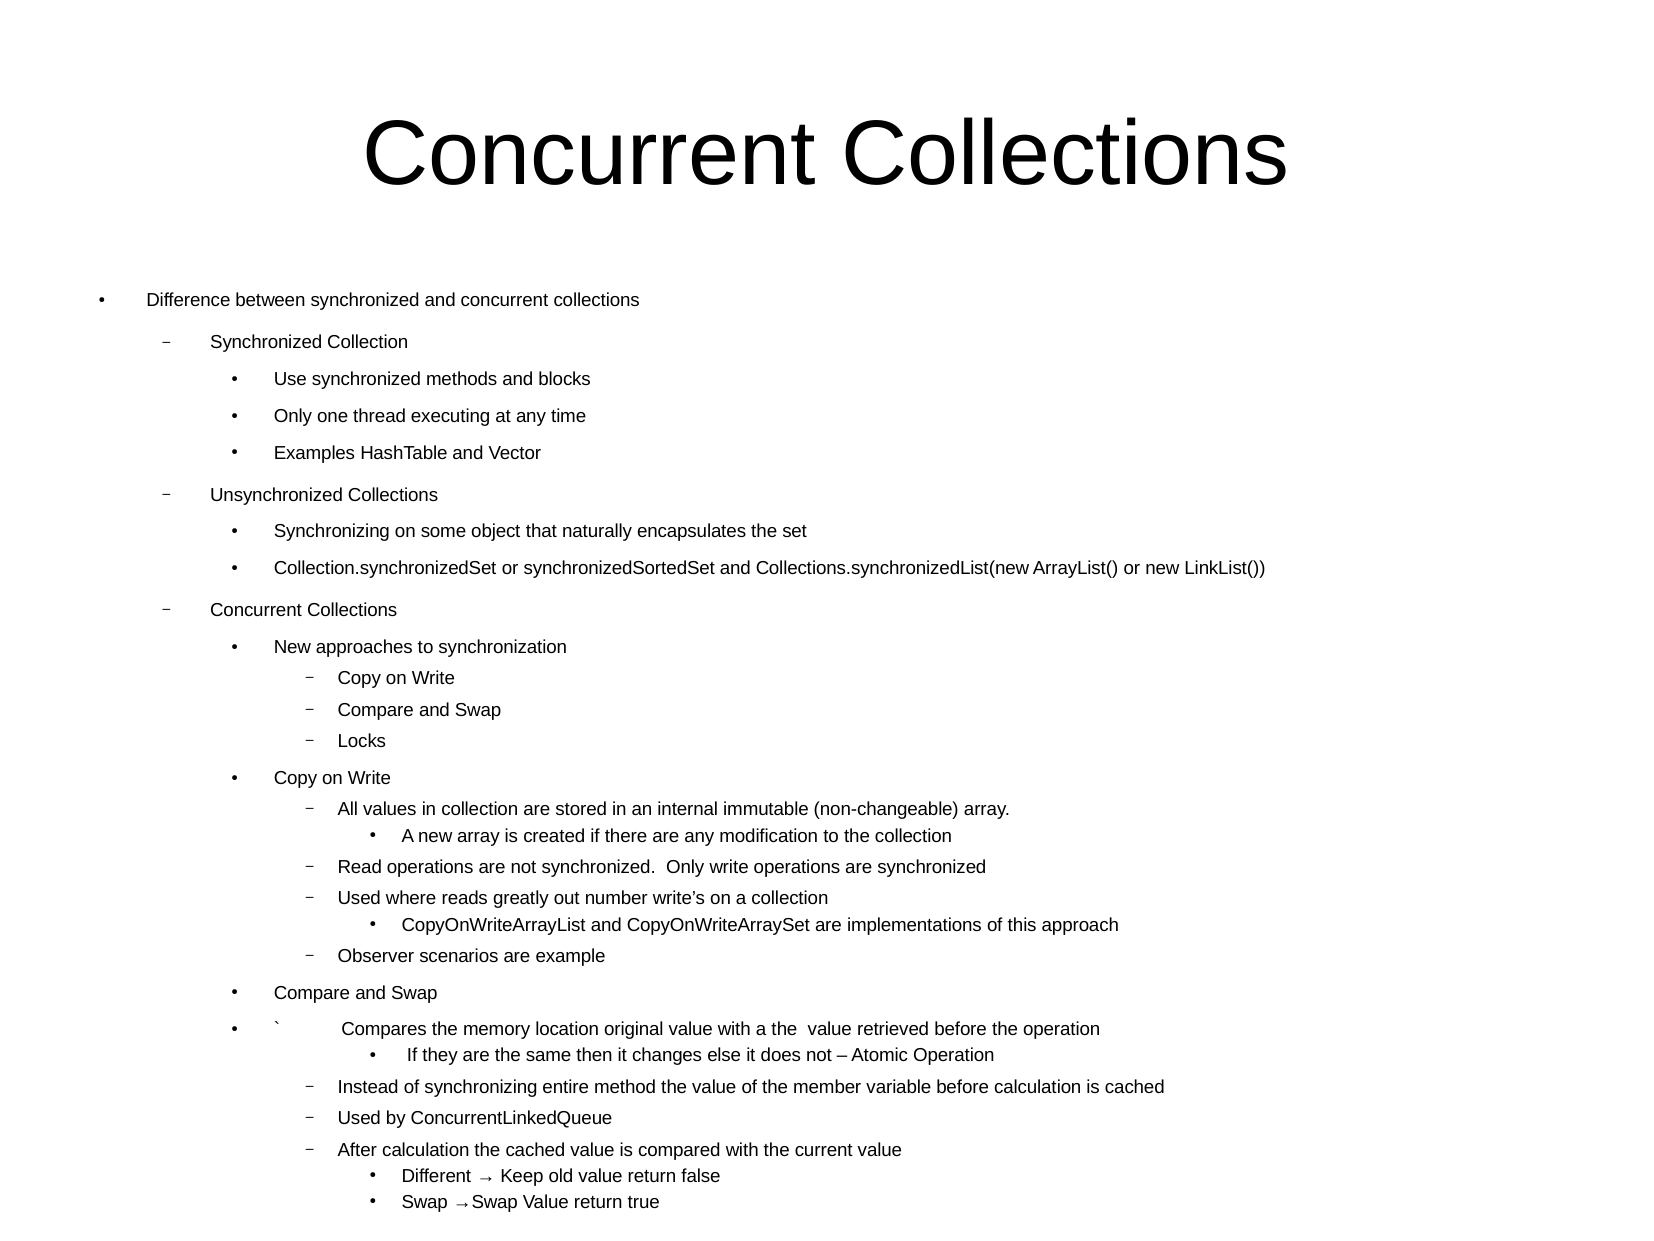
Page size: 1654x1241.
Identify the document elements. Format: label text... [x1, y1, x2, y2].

title Concurrent Collections [82, 49, 1571, 257]
list Difference between synchronized and concurrent collections Synchronized Collection Use synchronized methods and blocks Only one thread executing at any time Examples HashTable and Vector Unsynchronized Collections Synchronizing on some object that naturally encapsulates the set Collection.synchronizedSet or synchronizedSortedSet and Collections.synchronizedList(new ArrayList() or new LinkList()) Concurrent Collections New approaches to synchronization Copy on Write Compare and Swap Locks Copy on Write All values in collection are stored in an internal immutable (non-changeable) array. A new array is created if there are any modification to the collection Read operations are not synchronized. Only write operations are synchronized Used where reads greatly out number write’s on a collection CopyOnWriteArrayList and CopyOnWriteArraySet are implementations of this approach Observer scenarios are example Compare and Swap ` Compares the memory location original value with a the value retrieved before the operation If they are the same then it changes else it does not – Atomic Operation Instead of synchronizing entire method the value of the member variable before calculation is cached Used by ConcurrentLinkedQueue After calculation the cached value is compared with the current value Different → Keep old value return false Swap →Swap Value return true [82, 290, 1571, 1216]
